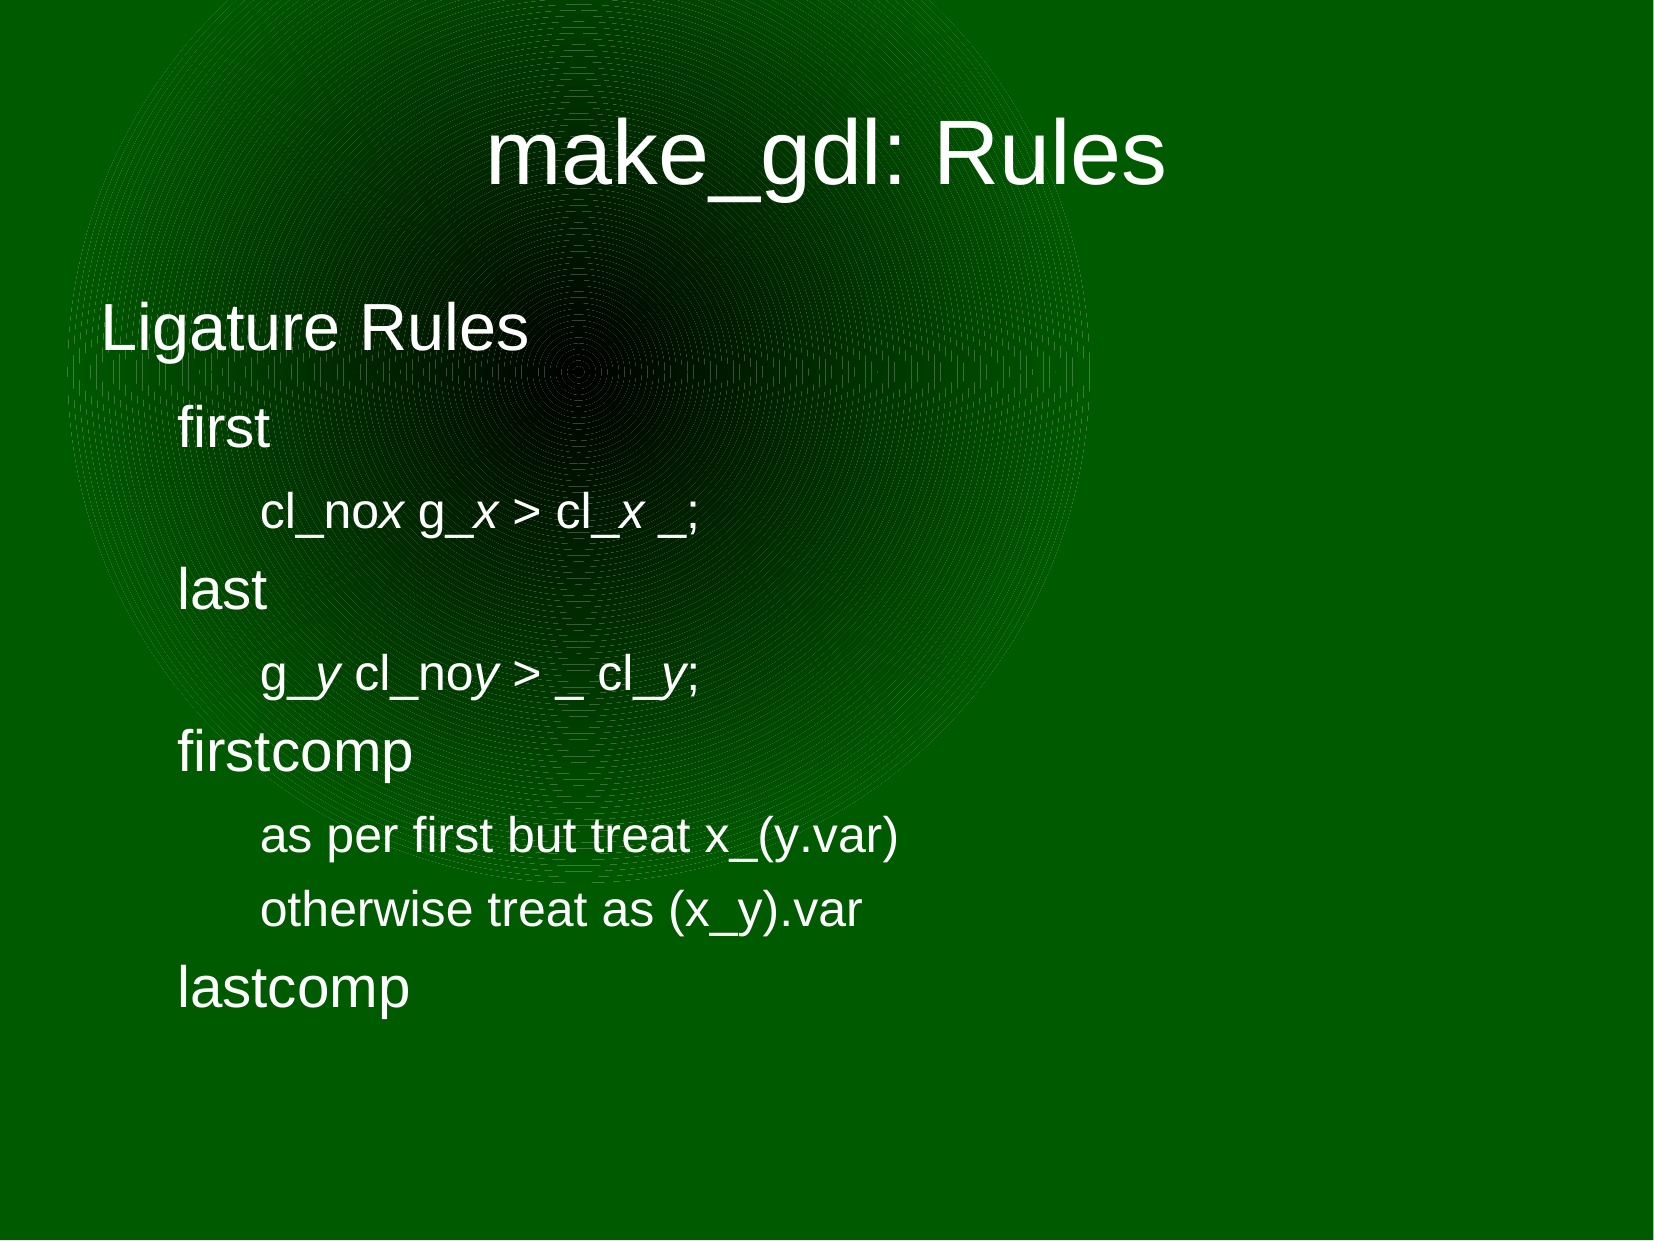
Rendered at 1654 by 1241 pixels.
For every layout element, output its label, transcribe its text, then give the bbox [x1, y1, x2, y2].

list Ligature Rules first cl_nox g_x > cl_x _; last g_y cl_noy > _ cl_y; firstcomp as per first but treat x_(y.var) otherwise treat as (x_y).var lastcomp [82, 290, 1571, 1094]
title make_gdl: Rules [82, 56, 1571, 250]
